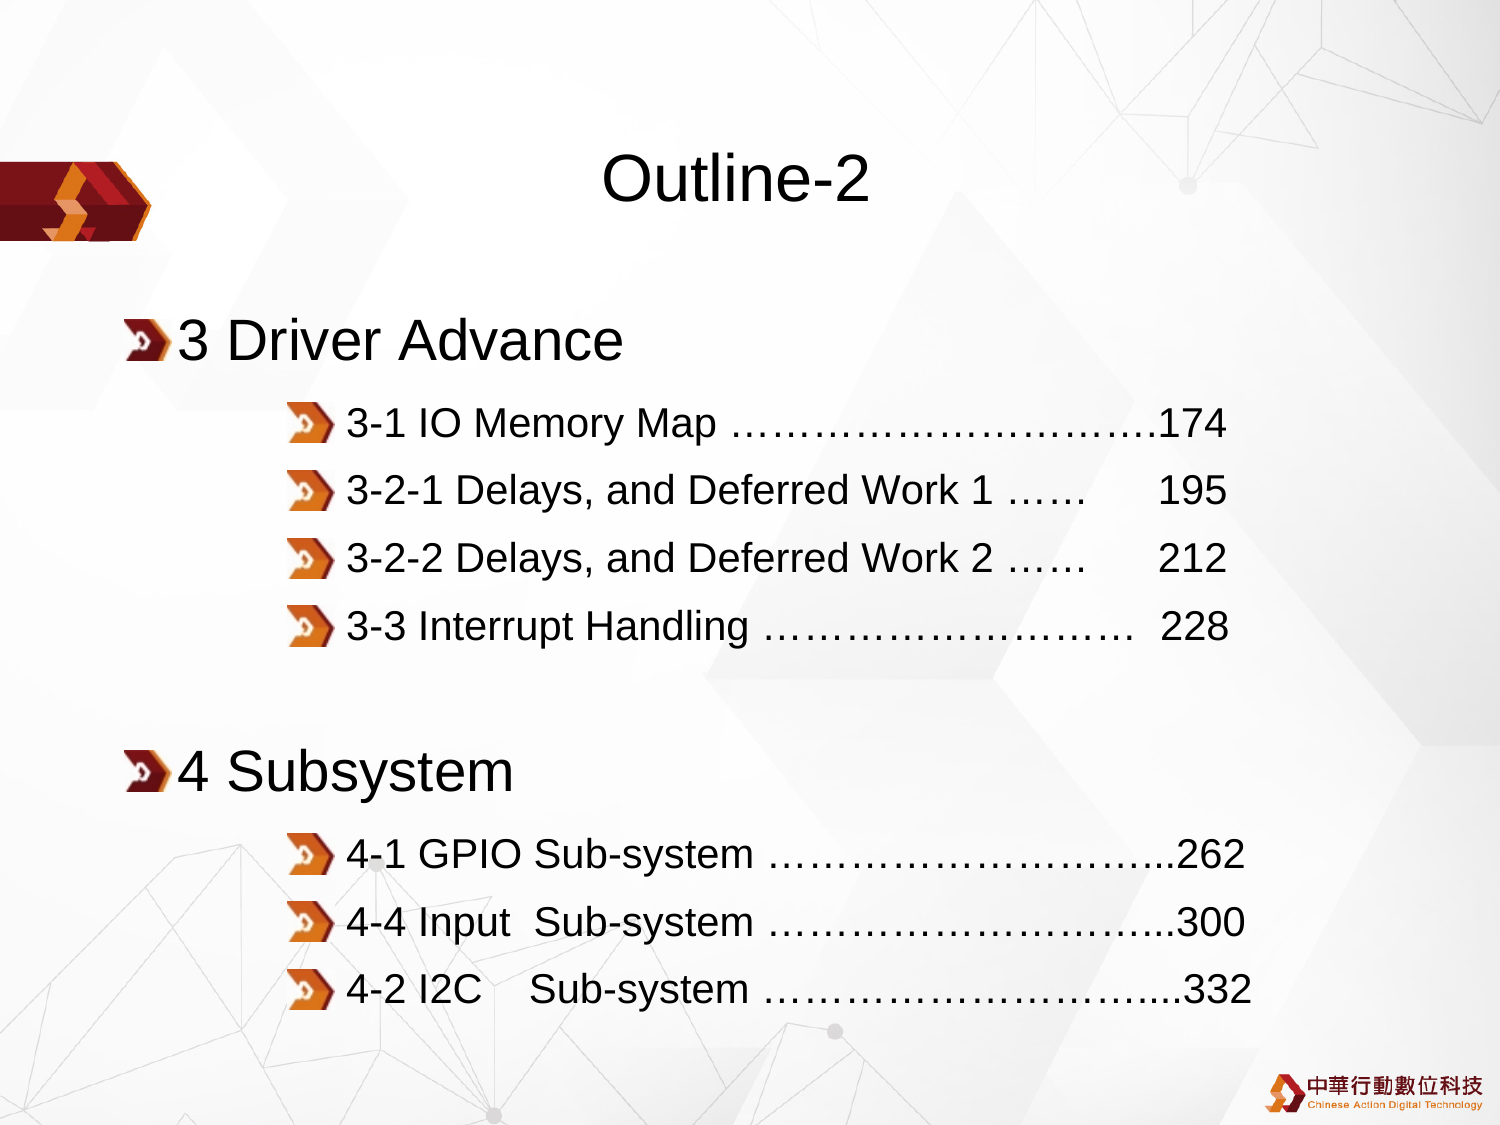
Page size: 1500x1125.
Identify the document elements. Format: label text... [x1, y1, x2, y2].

title Outline-2 [107, 101, 1367, 255]
picture [0, 0, 1500, 1125]
list 3 Driver Advance 3-1 IO Memory Map ………………………….174 3-2-1 Delays, and Deferred Work 1 …… 195 3-2-2 Delays, and Deferred Work 2 …… 212 3-3 Interrupt Handling ……………………… 228 4 Subsystem 4-1 GPIO Sub-system ………………………...262 4-4 Input Sub-system ………………………...300 4-2 I2C Sub-system ………………………....332 [107, 307, 1425, 1112]
